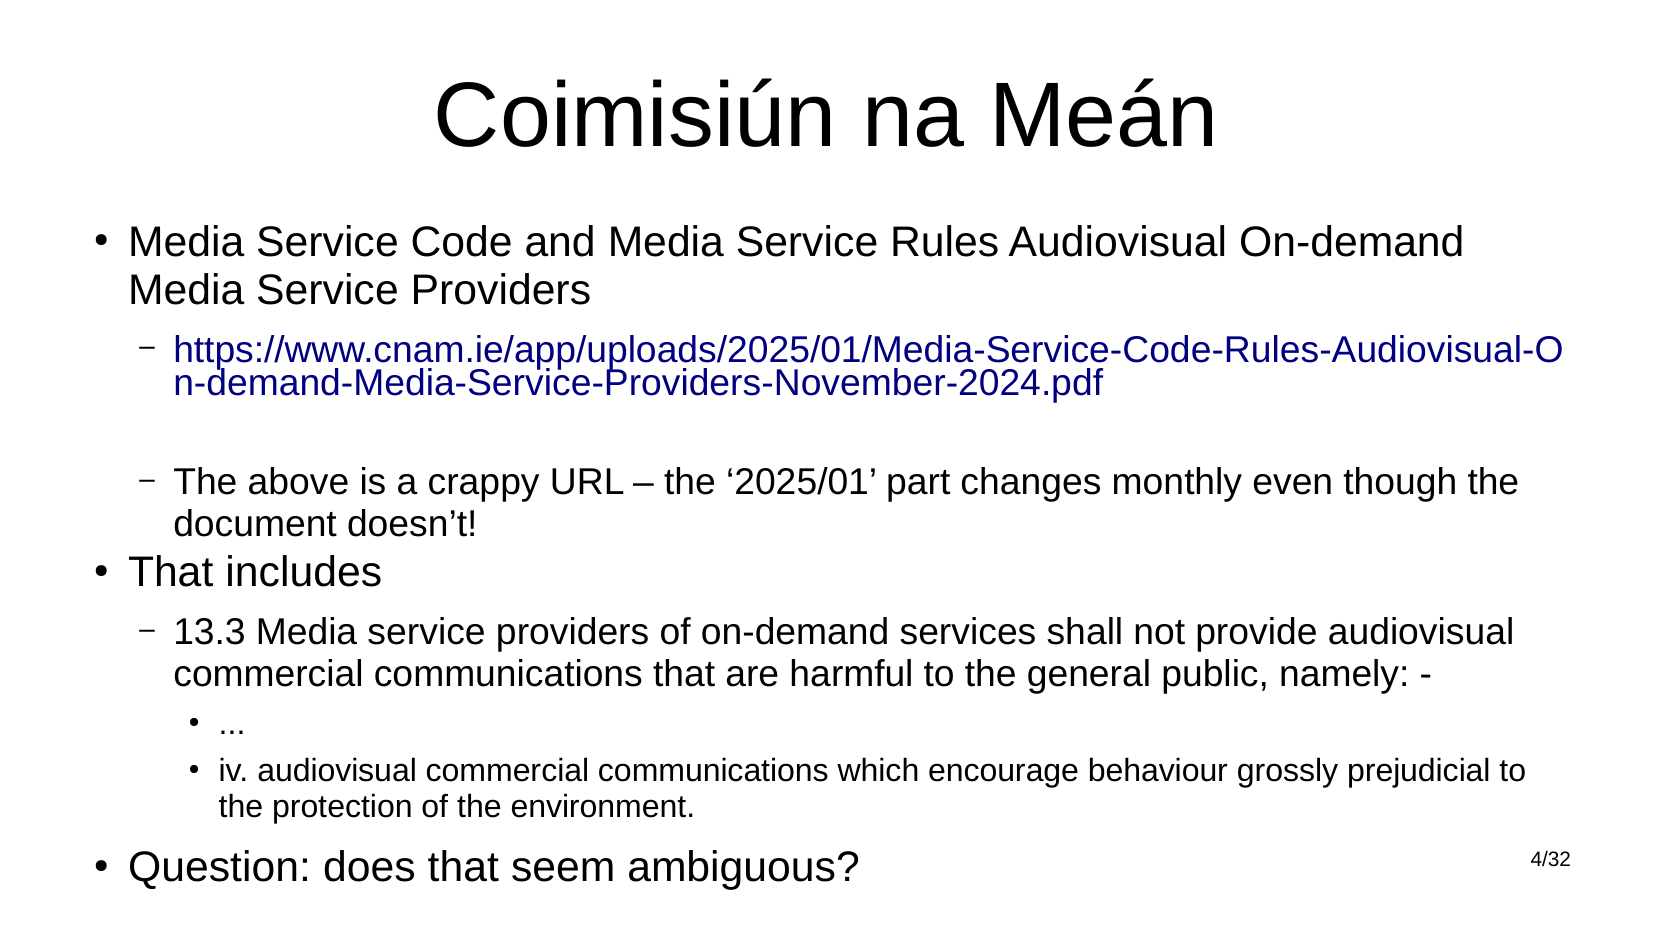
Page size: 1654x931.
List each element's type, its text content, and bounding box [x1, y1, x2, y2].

list Media Service Code and Media Service Rules Audiovisual On-demand Media Service Providers https://www.cnam.ie/app/uploads/2025/01/Media-Service-Code-Rules-Audiovisual-On-demand-Media-Service-Providers-November-2024.pdf The above is a crappy URL – the ‘2025/01’ part changes monthly even though the document doesn’t! That includes 13.3 Media service providers of on-demand services shall not provide audiovisual commercial communications that are harmful to the general public, namely: - ... iv. audiovisual commercial communications which encourage behaviour grossly prejudicial to the protection of the environment. Question: does that seem ambiguous? [82, 217, 1571, 863]
title Coimisiún na Meán [82, 37, 1571, 193]
